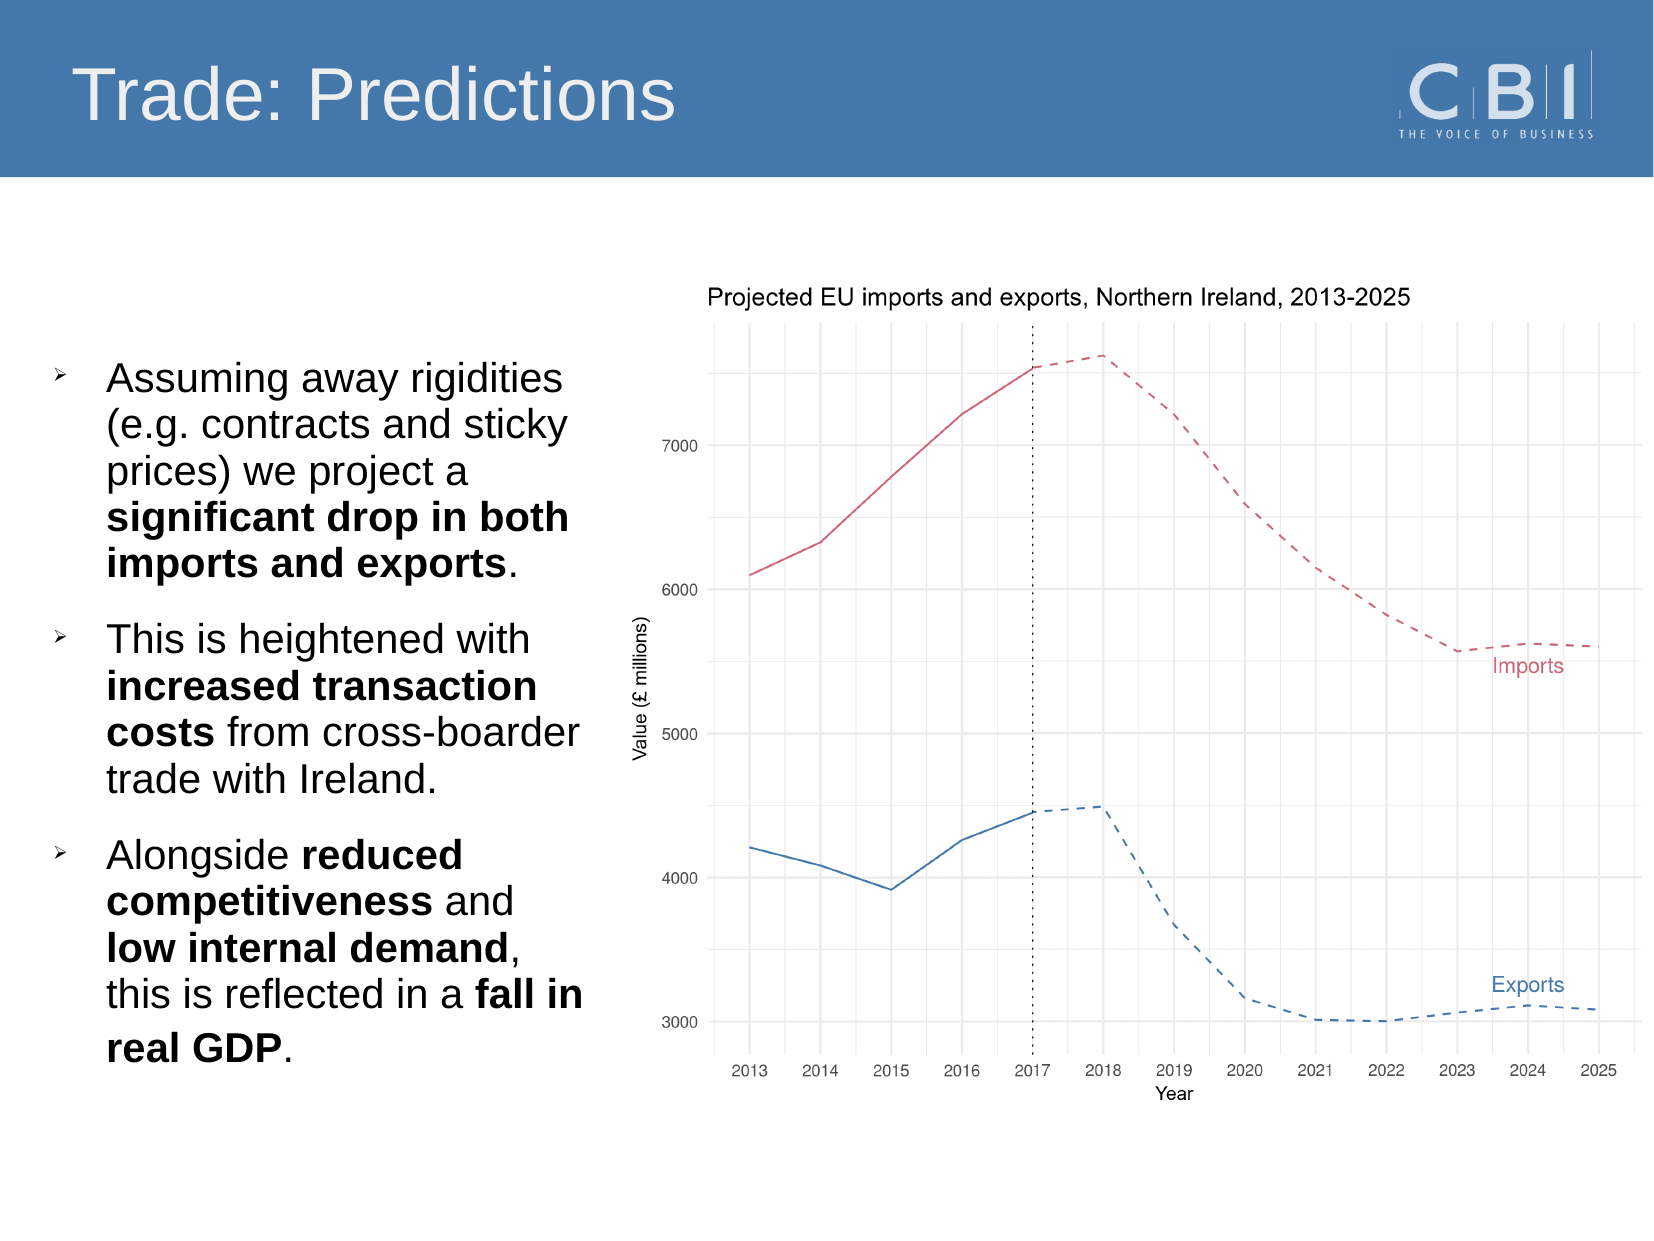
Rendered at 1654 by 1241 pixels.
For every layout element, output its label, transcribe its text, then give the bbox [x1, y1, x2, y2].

text_box Assuming away rigidities (e.g. contracts and sticky prices) we project a significant drop in both imports and exports. This is heightened with increased transaction costs from cross-boarder trade with Ireland. Alongside reduced competitiveness and low internal demand, this is reflected in a fall in real GDP. [35, 354, 591, 1229]
picture [622, 277, 1652, 1111]
title Trade: Predictions [0, 0, 1654, 178]
picture [1393, 44, 1599, 142]
